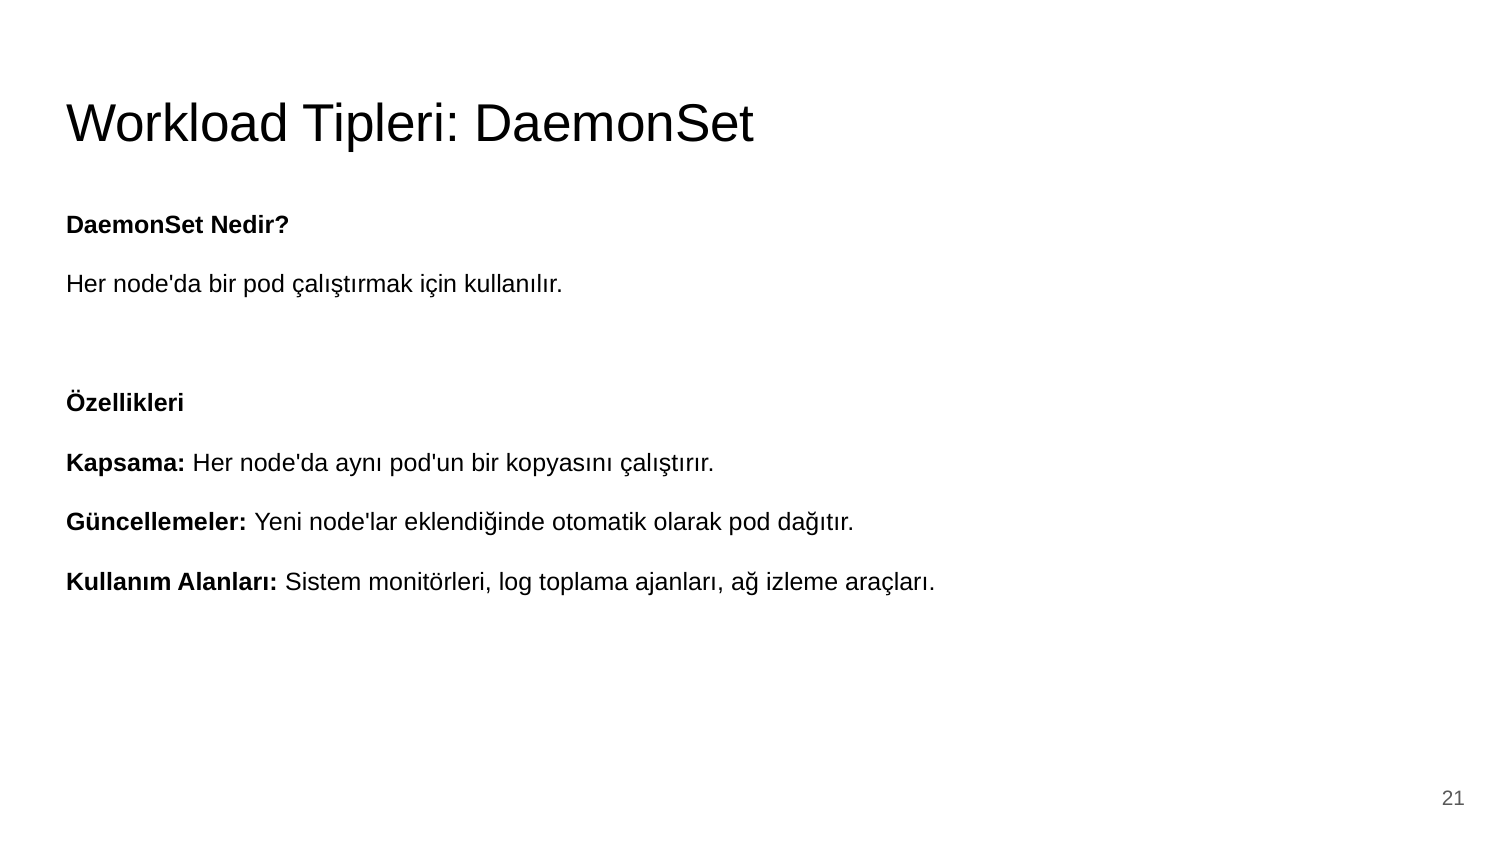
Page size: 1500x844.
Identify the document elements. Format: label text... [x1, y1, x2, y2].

title Workload Tipleri: DaemonSet [51, 72, 1449, 167]
list DaemonSet Nedir? Her node'da bir pod çalıştırmak için kullanılır. Özellikleri Kapsama: Her node'da aynı pod'un bir kopyasını çalıştırır. Güncellemeler: Yeni node'lar eklendiğinde otomatik olarak pod dağıtır. Kullanım Alanları: Sistem monitörleri, log toplama ajanları, ağ izleme araçları. [51, 189, 1449, 750]
slide_number <number> [1389, 764, 1480, 830]
